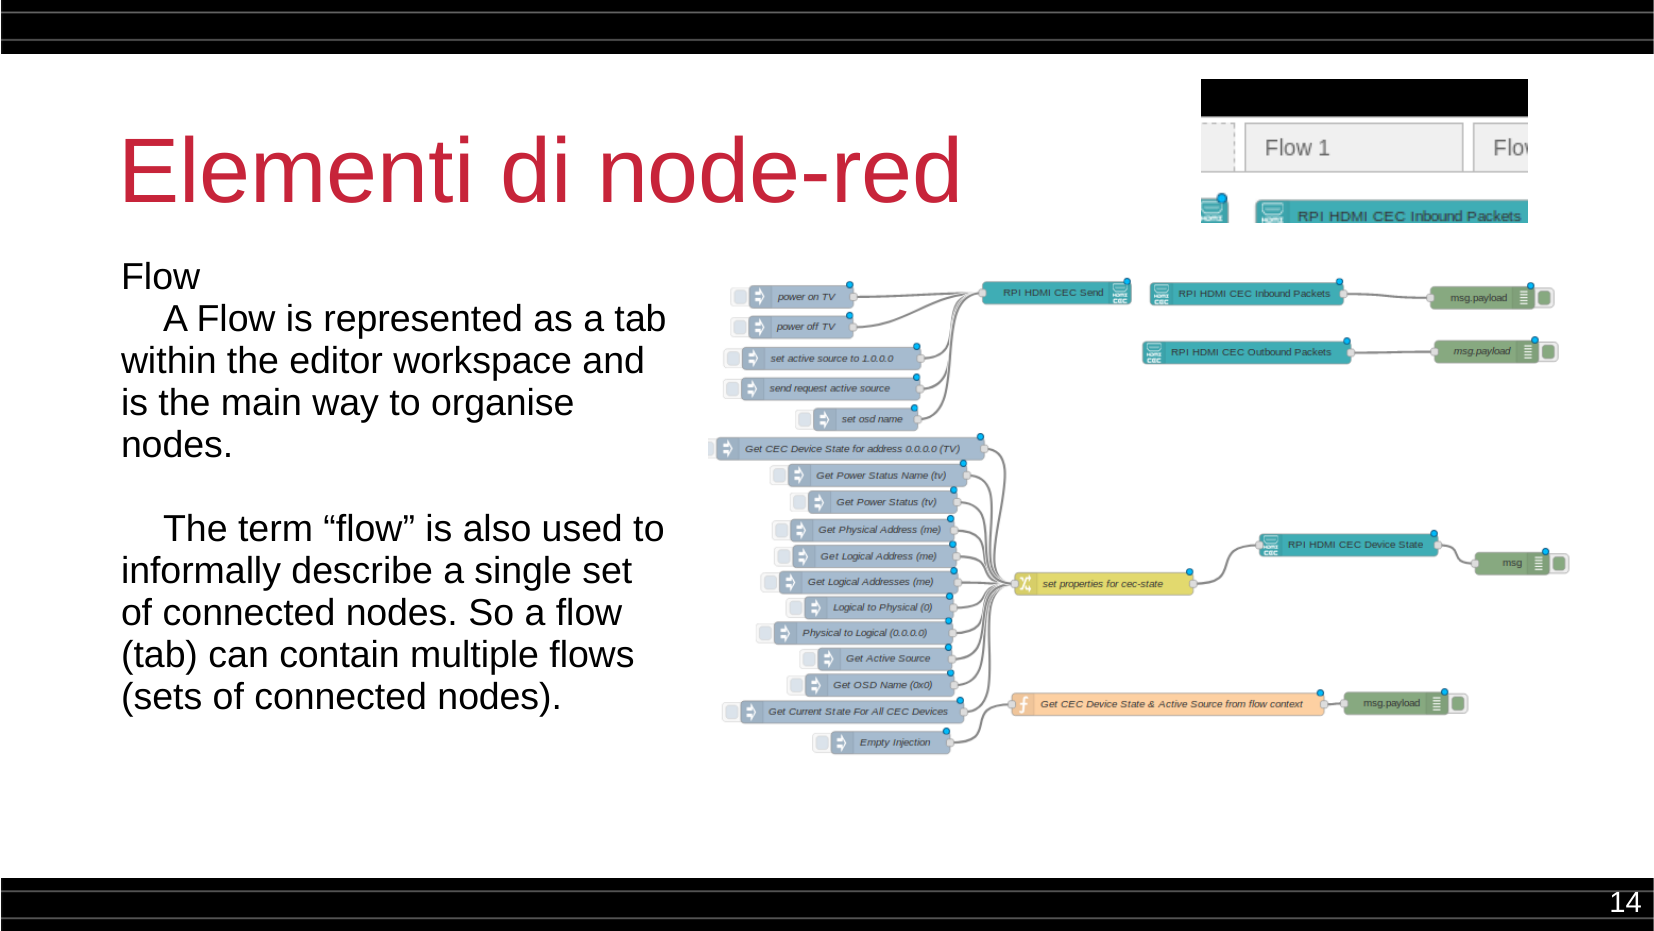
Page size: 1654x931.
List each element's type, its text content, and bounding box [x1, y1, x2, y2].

picture [1, 878, 1654, 931]
title Elementi di node-red [118, 92, 1040, 249]
text_box Flow A Flow is represented as a tab within the editor workspace and is the main way to organise nodes. The term “flow” is also used to informally describe a single set of connected nodes. So a flow (tab) can contain multiple flows (sets of connected nodes). [106, 248, 686, 851]
picture [1201, 79, 1528, 223]
picture [708, 264, 1595, 768]
picture [1, 0, 1654, 54]
